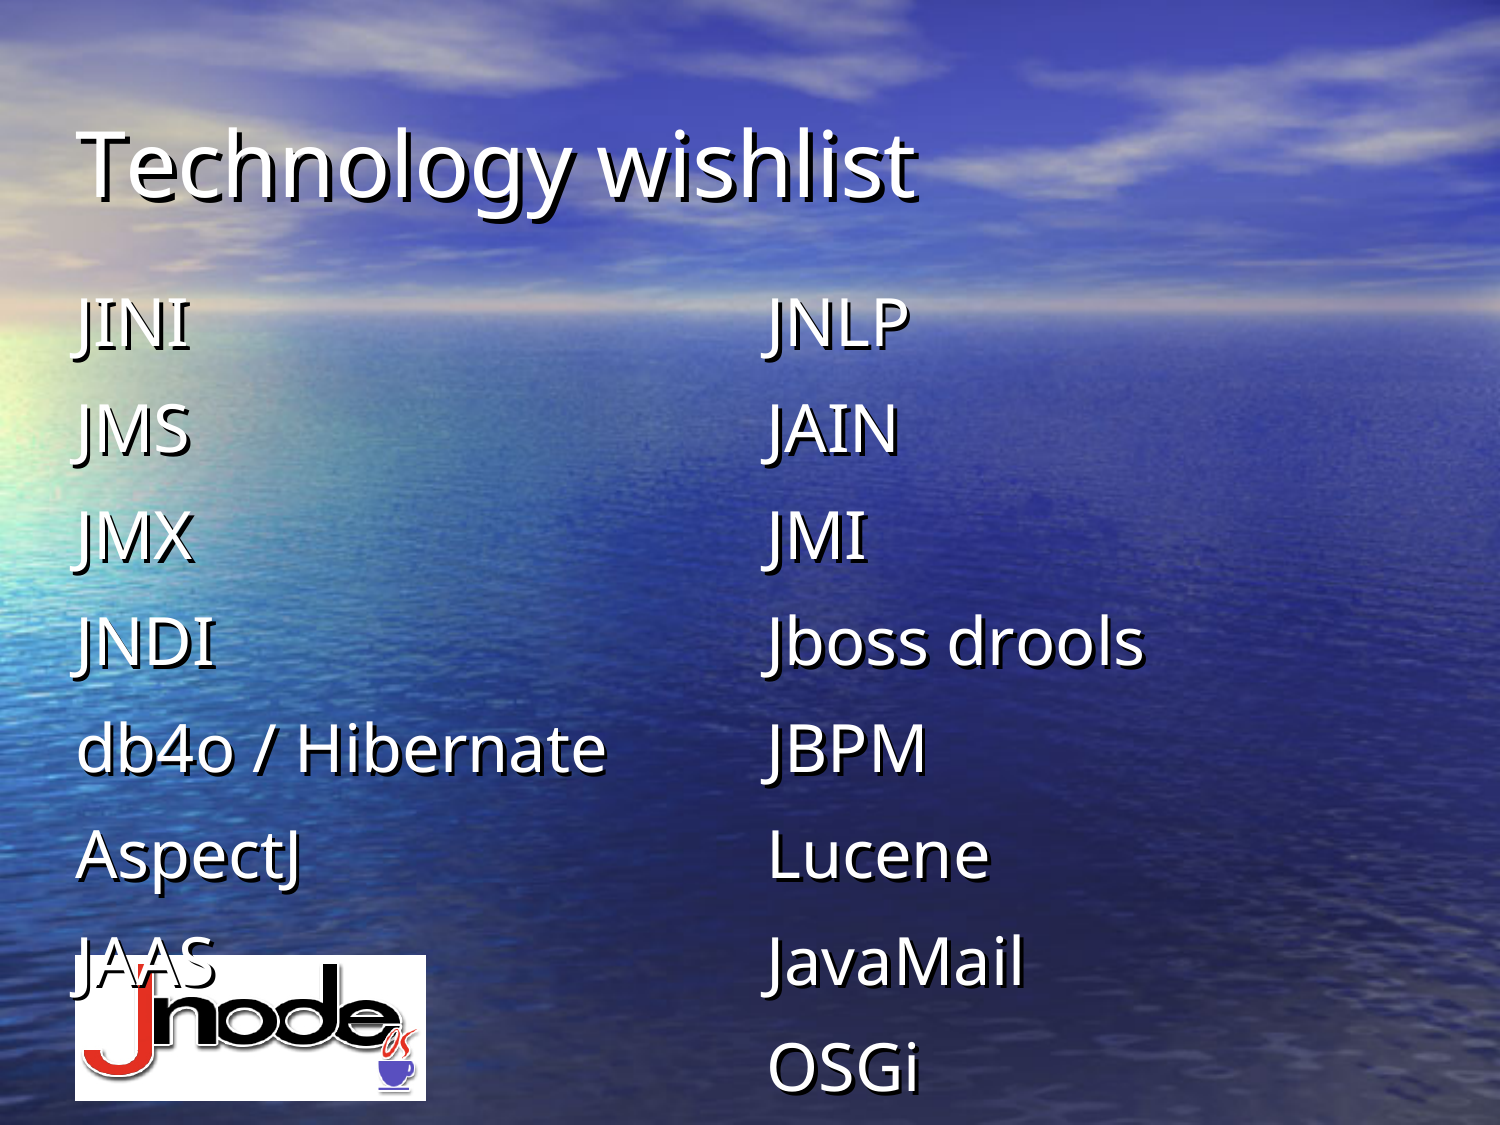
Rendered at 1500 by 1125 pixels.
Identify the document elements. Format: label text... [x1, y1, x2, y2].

list JNLP JAIN JMI Jboss drools JBPM Lucene JavaMail OSGi [766, 275, 1426, 1009]
list JINI JMS JMX JNDI db4o / Hibernate AspectJ JAAS [75, 275, 734, 951]
picture [0, 0, 1500, 1125]
title Technology wishlist [75, 47, 1426, 276]
